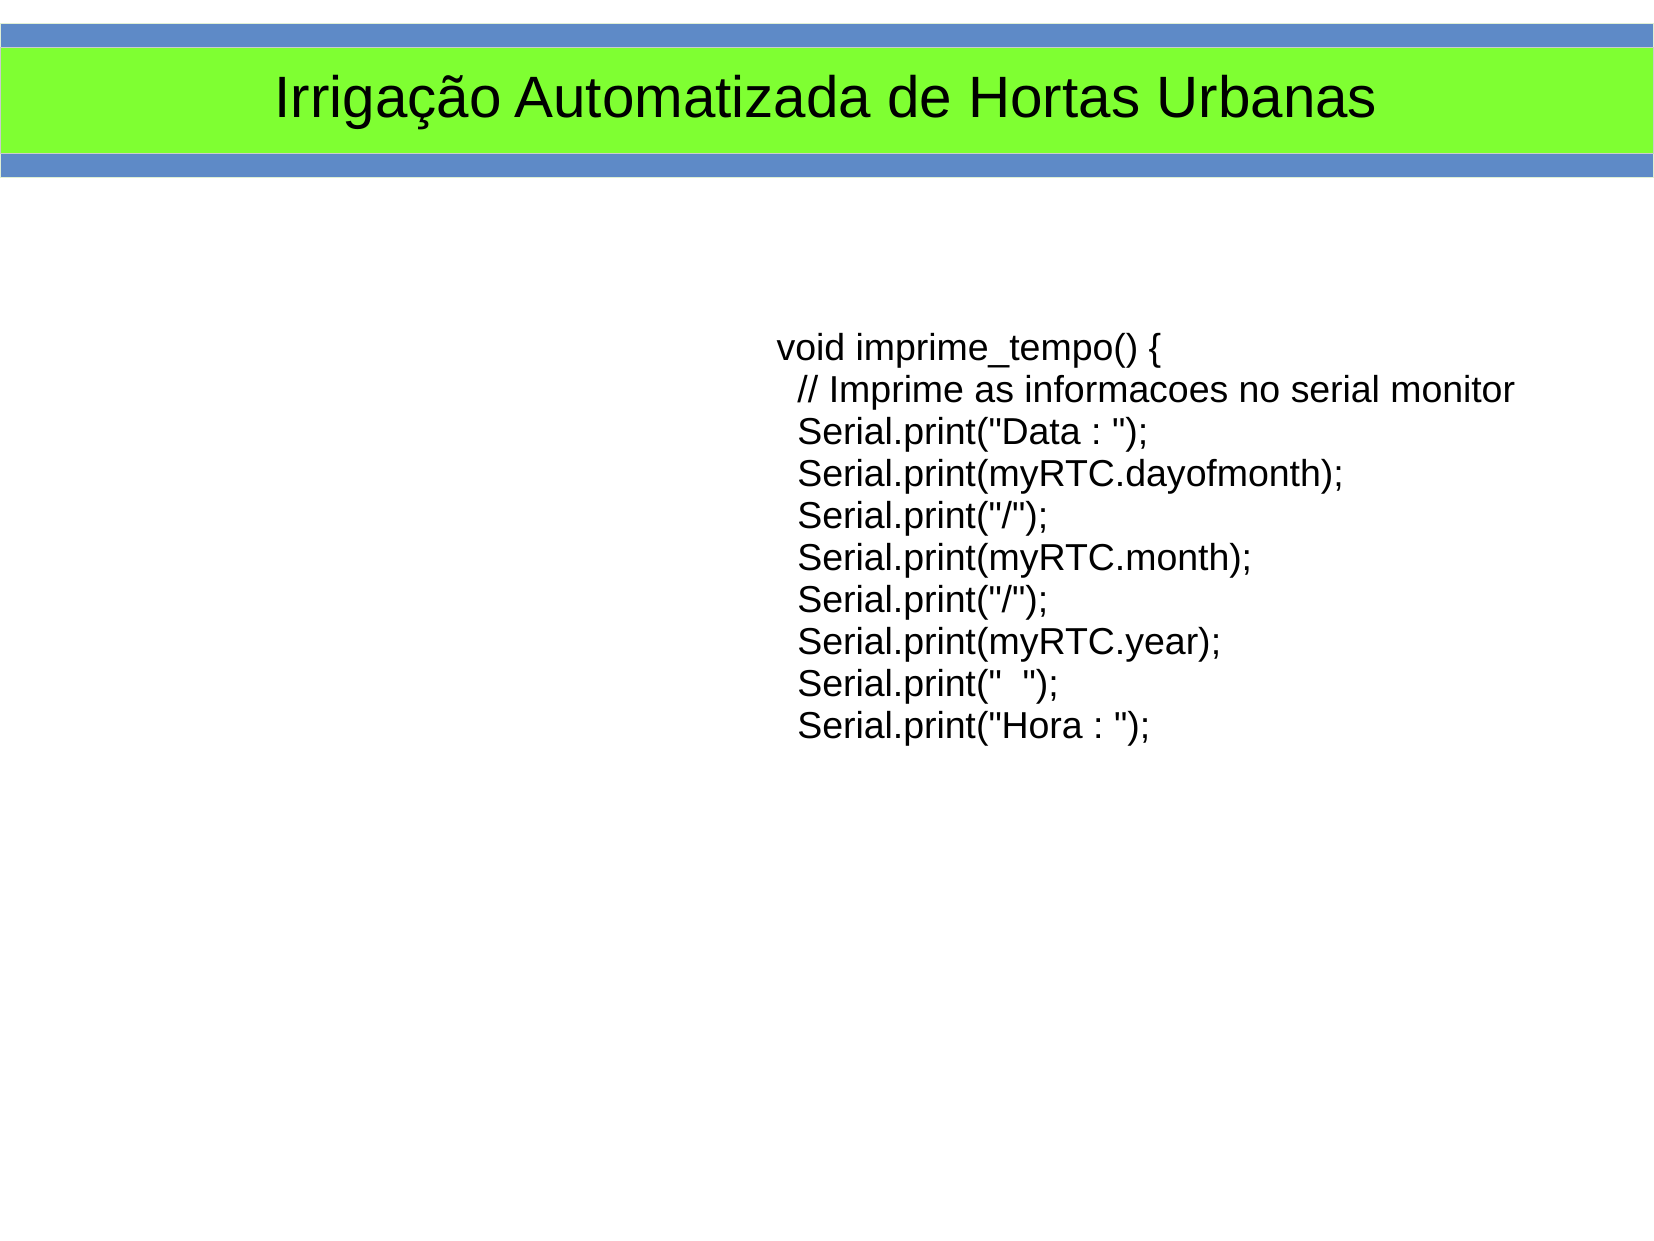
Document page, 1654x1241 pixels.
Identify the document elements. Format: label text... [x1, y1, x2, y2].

text_box [0, 23, 1654, 178]
text_box void imprime_tempo() { // Imprime as informacoes no serial monitor Serial.print("Data : "); Serial.print(myRTC.dayofmonth); Serial.print("/"); Serial.print(myRTC.month); Serial.print("/"); Serial.print(myRTC.year); Serial.print(" "); Serial.print("Hora : "); [761, 318, 1654, 791]
title Irrigação Automatizada de Hortas Urbanas [200, 41, 1512, 154]
